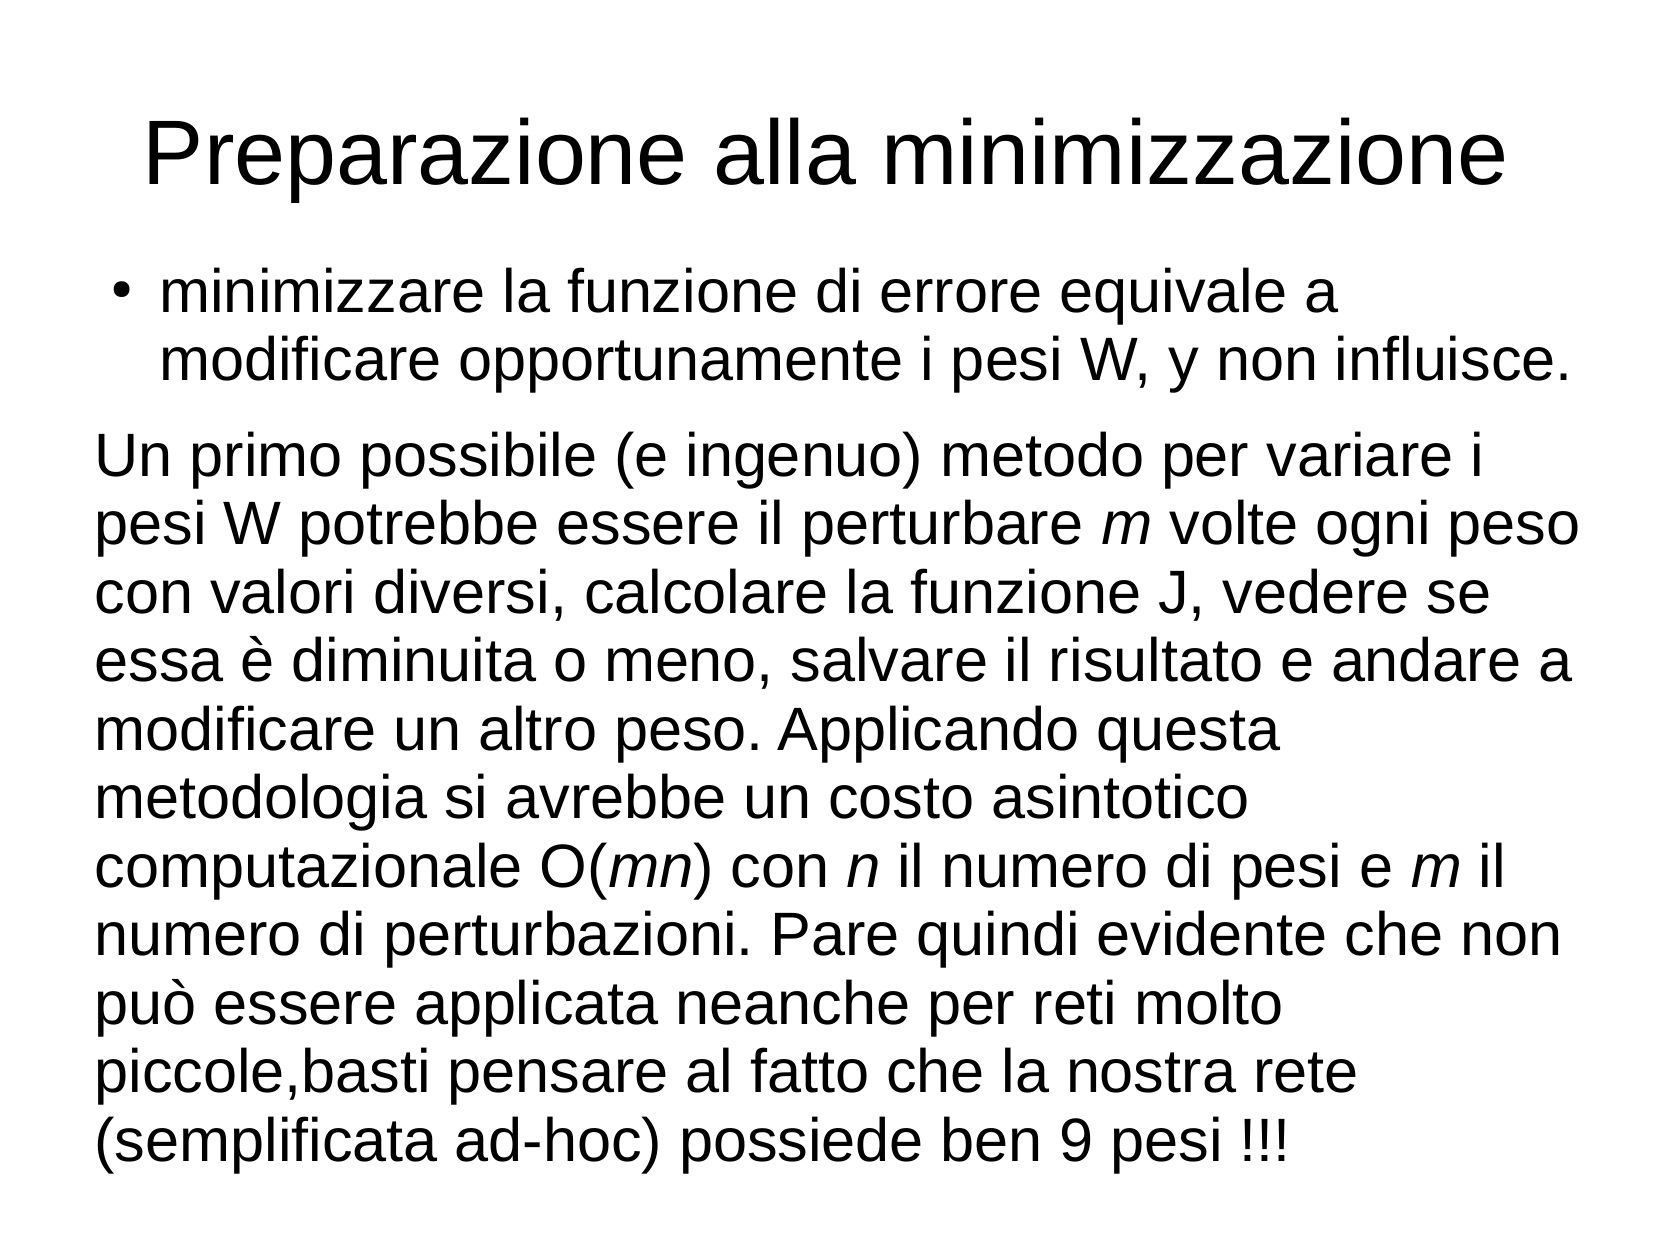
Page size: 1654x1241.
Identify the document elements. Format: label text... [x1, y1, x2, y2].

list minimizzare la funzione di errore equivale a modificare opportunamente i pesi W, y non influisce. Un primo possibile (e ingenuo) metodo per variare i pesi W potrebbe essere il perturbare m volte ogni peso con valori diversi, calcolare la funzione J, vedere se essa è diminuita o meno, salvare il risultato e andare a modificare un altro peso. Applicando questa metodologia si avrebbe un costo asintotico computazionale O(mn) con n il numero di pesi e m il numero di perturbazioni. Pare quindi evidente che non può essere applicata neanche per reti molto piccole,basti pensare al fatto che la nostra rete (semplificata ad-hoc) possiede ben 9 pesi !!! [94, 256, 1583, 1193]
title Preparazione alla minimizzazione [82, 49, 1571, 257]
